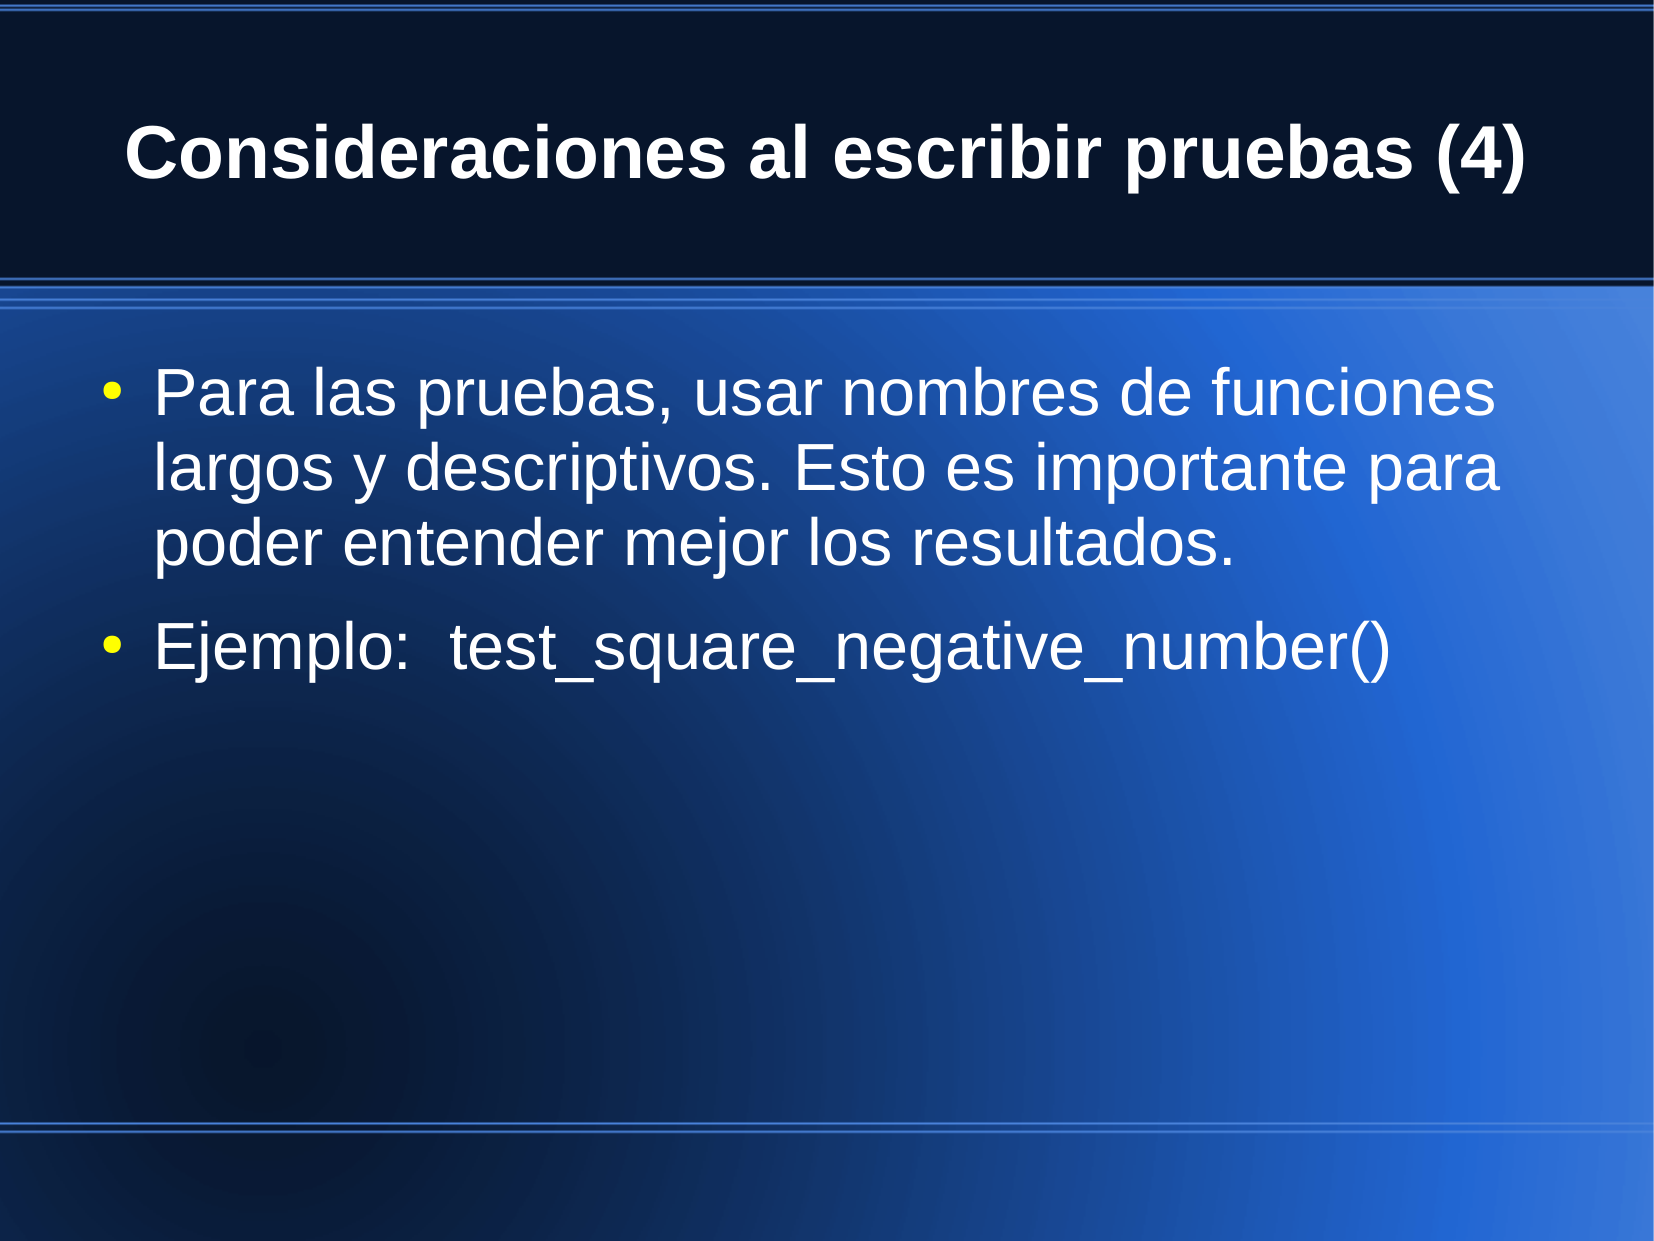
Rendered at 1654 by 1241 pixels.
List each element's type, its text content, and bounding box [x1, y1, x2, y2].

list Para las pruebas, usar nombres de funciones largos y descriptivos. Esto es importante para poder entender mejor los resultados. Ejemplo: test_square_negative_number() [82, 355, 1571, 1075]
picture [0, 0, 1654, 1241]
title Consideraciones al escribir pruebas (4) [82, 49, 1571, 257]
